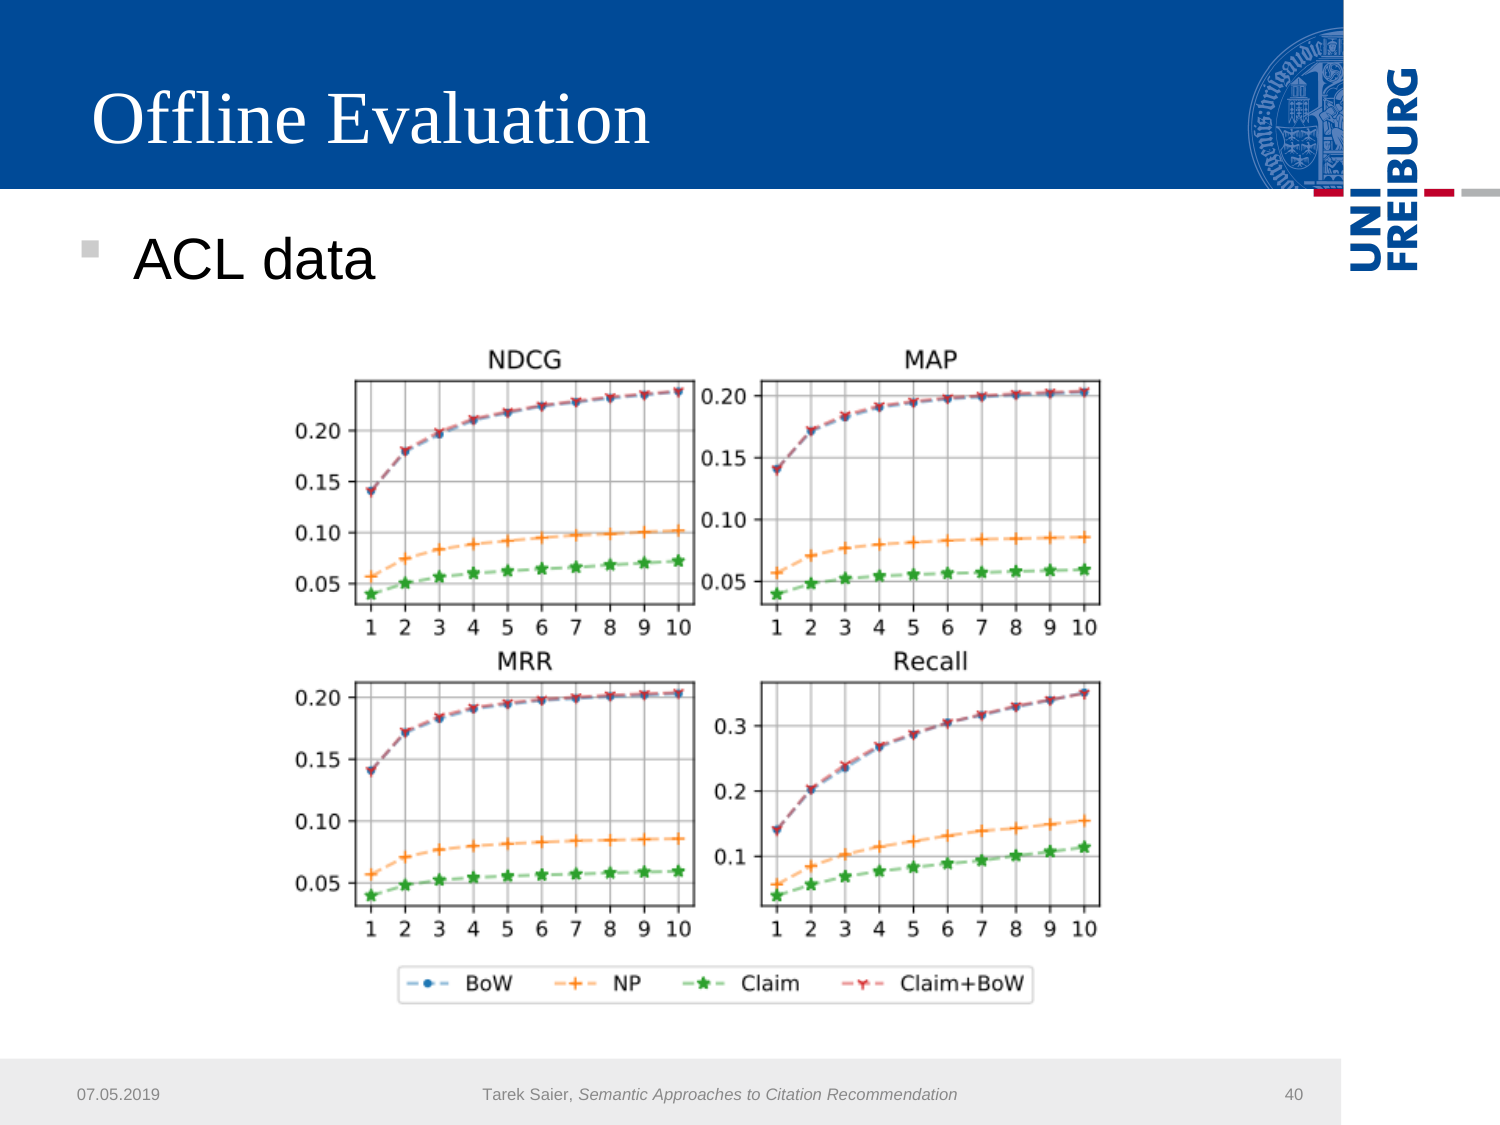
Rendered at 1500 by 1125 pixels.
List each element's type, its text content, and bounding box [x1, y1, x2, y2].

list ACL data [76, 221, 1341, 1009]
title Offline Evaluation [76, 49, 1235, 178]
picture [0, 0, 1500, 271]
picture [236, 295, 1196, 1014]
